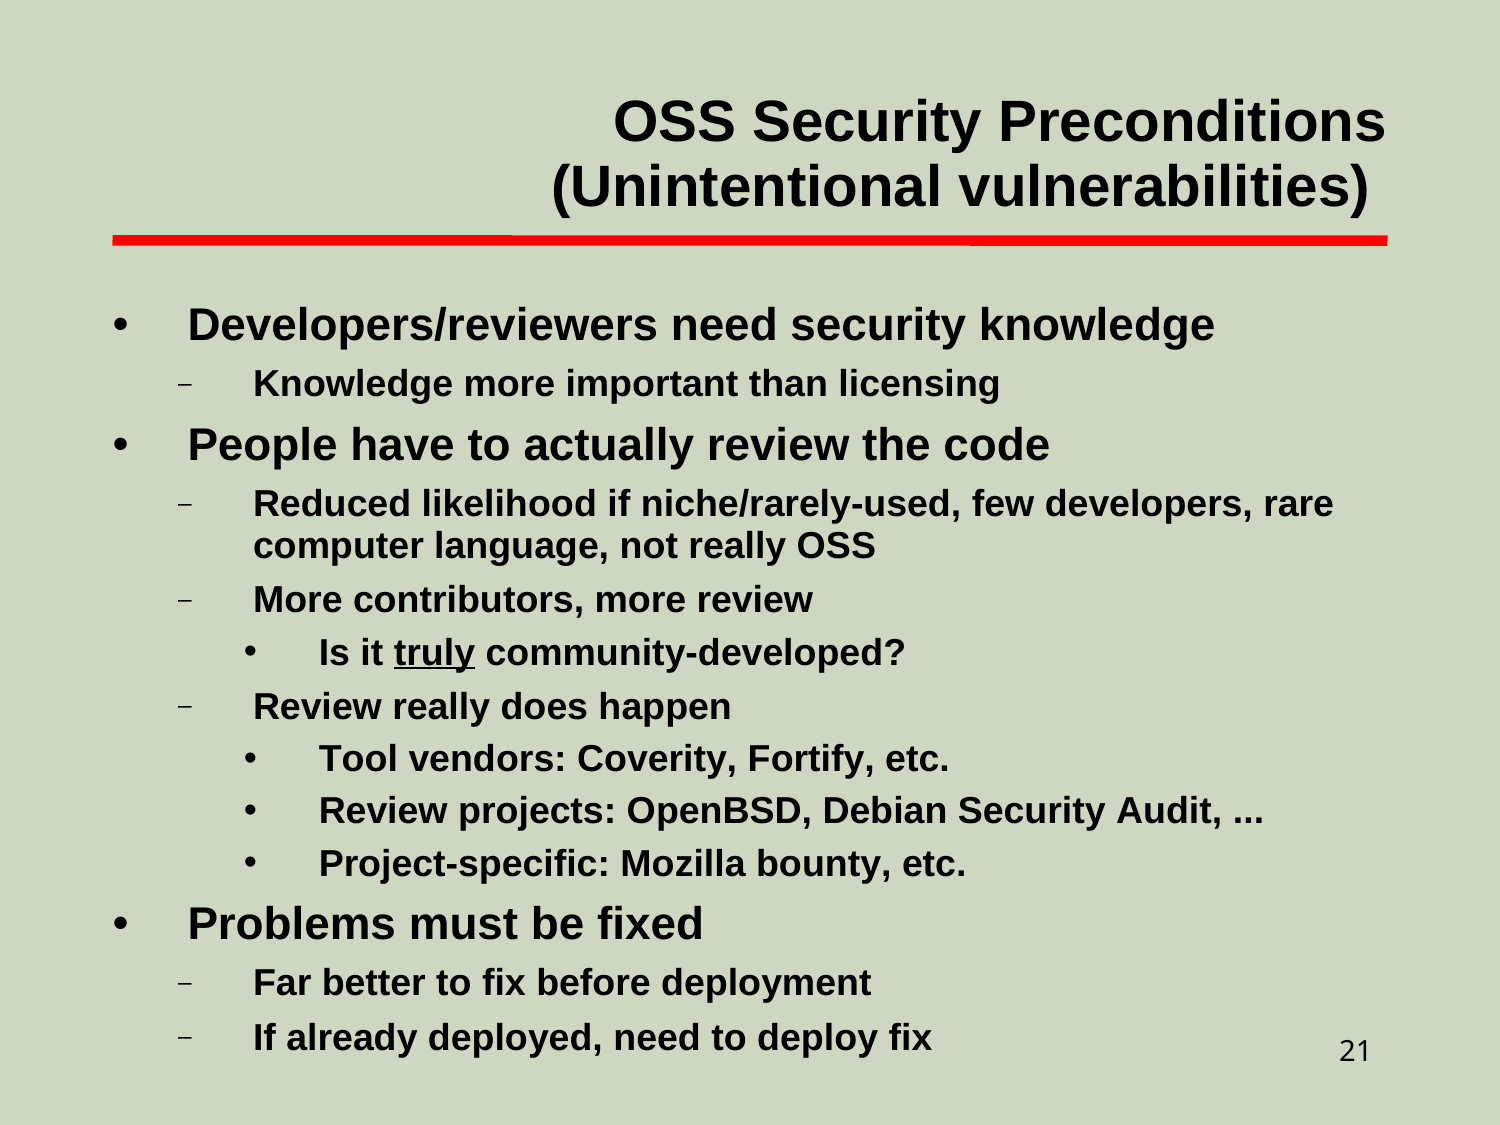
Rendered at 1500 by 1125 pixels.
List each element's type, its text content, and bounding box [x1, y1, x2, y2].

title OSS Security Preconditions (Unintentional vulnerabilities) [337, 85, 1388, 224]
list Developers/reviewers need security knowledge Knowledge more important than licensing People have to actually review the code Reduced likelihood if niche/rarely-used, few developers, rare computer language, not really OSS More contributors, more review Is it truly community-developed? Review really does happen Tool vendors: Coverity, Fortify, etc. Review projects: OpenBSD, Debian Security Audit, ... Project-specific: Mozilla bounty, etc. Problems must be fixed Far better to fix before deployment If already deployed, need to deploy fix [112, 299, 1388, 1098]
